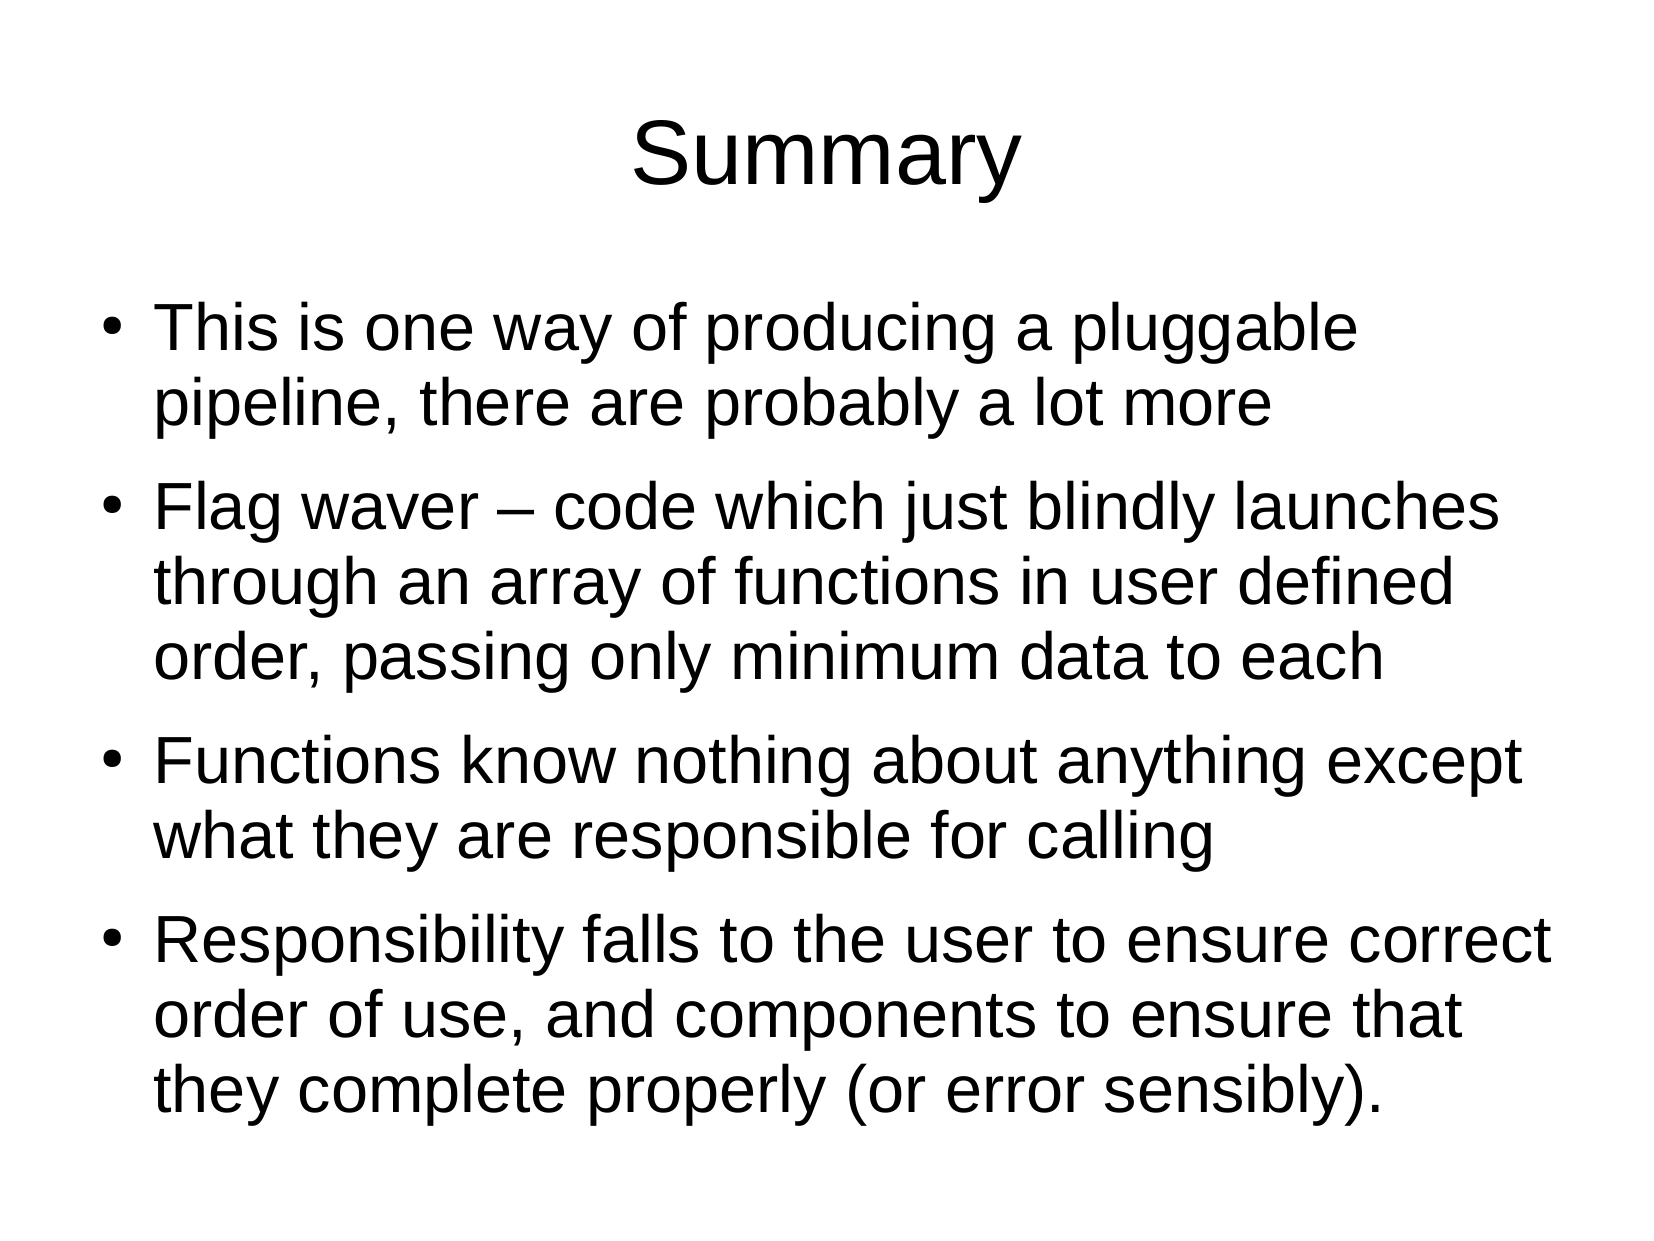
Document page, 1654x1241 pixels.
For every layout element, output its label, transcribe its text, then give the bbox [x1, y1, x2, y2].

title Summary [82, 49, 1571, 257]
list This is one way of producing a pluggable pipeline, there are probably a lot more Flag waver – code which just blindly launches through an array of functions in user defined order, passing only minimum data to each Functions know nothing about anything except what they are responsible for calling Responsibility falls to the user to ensure correct order of use, and components to ensure that they complete properly (or error sensibly). [82, 290, 1571, 1125]
